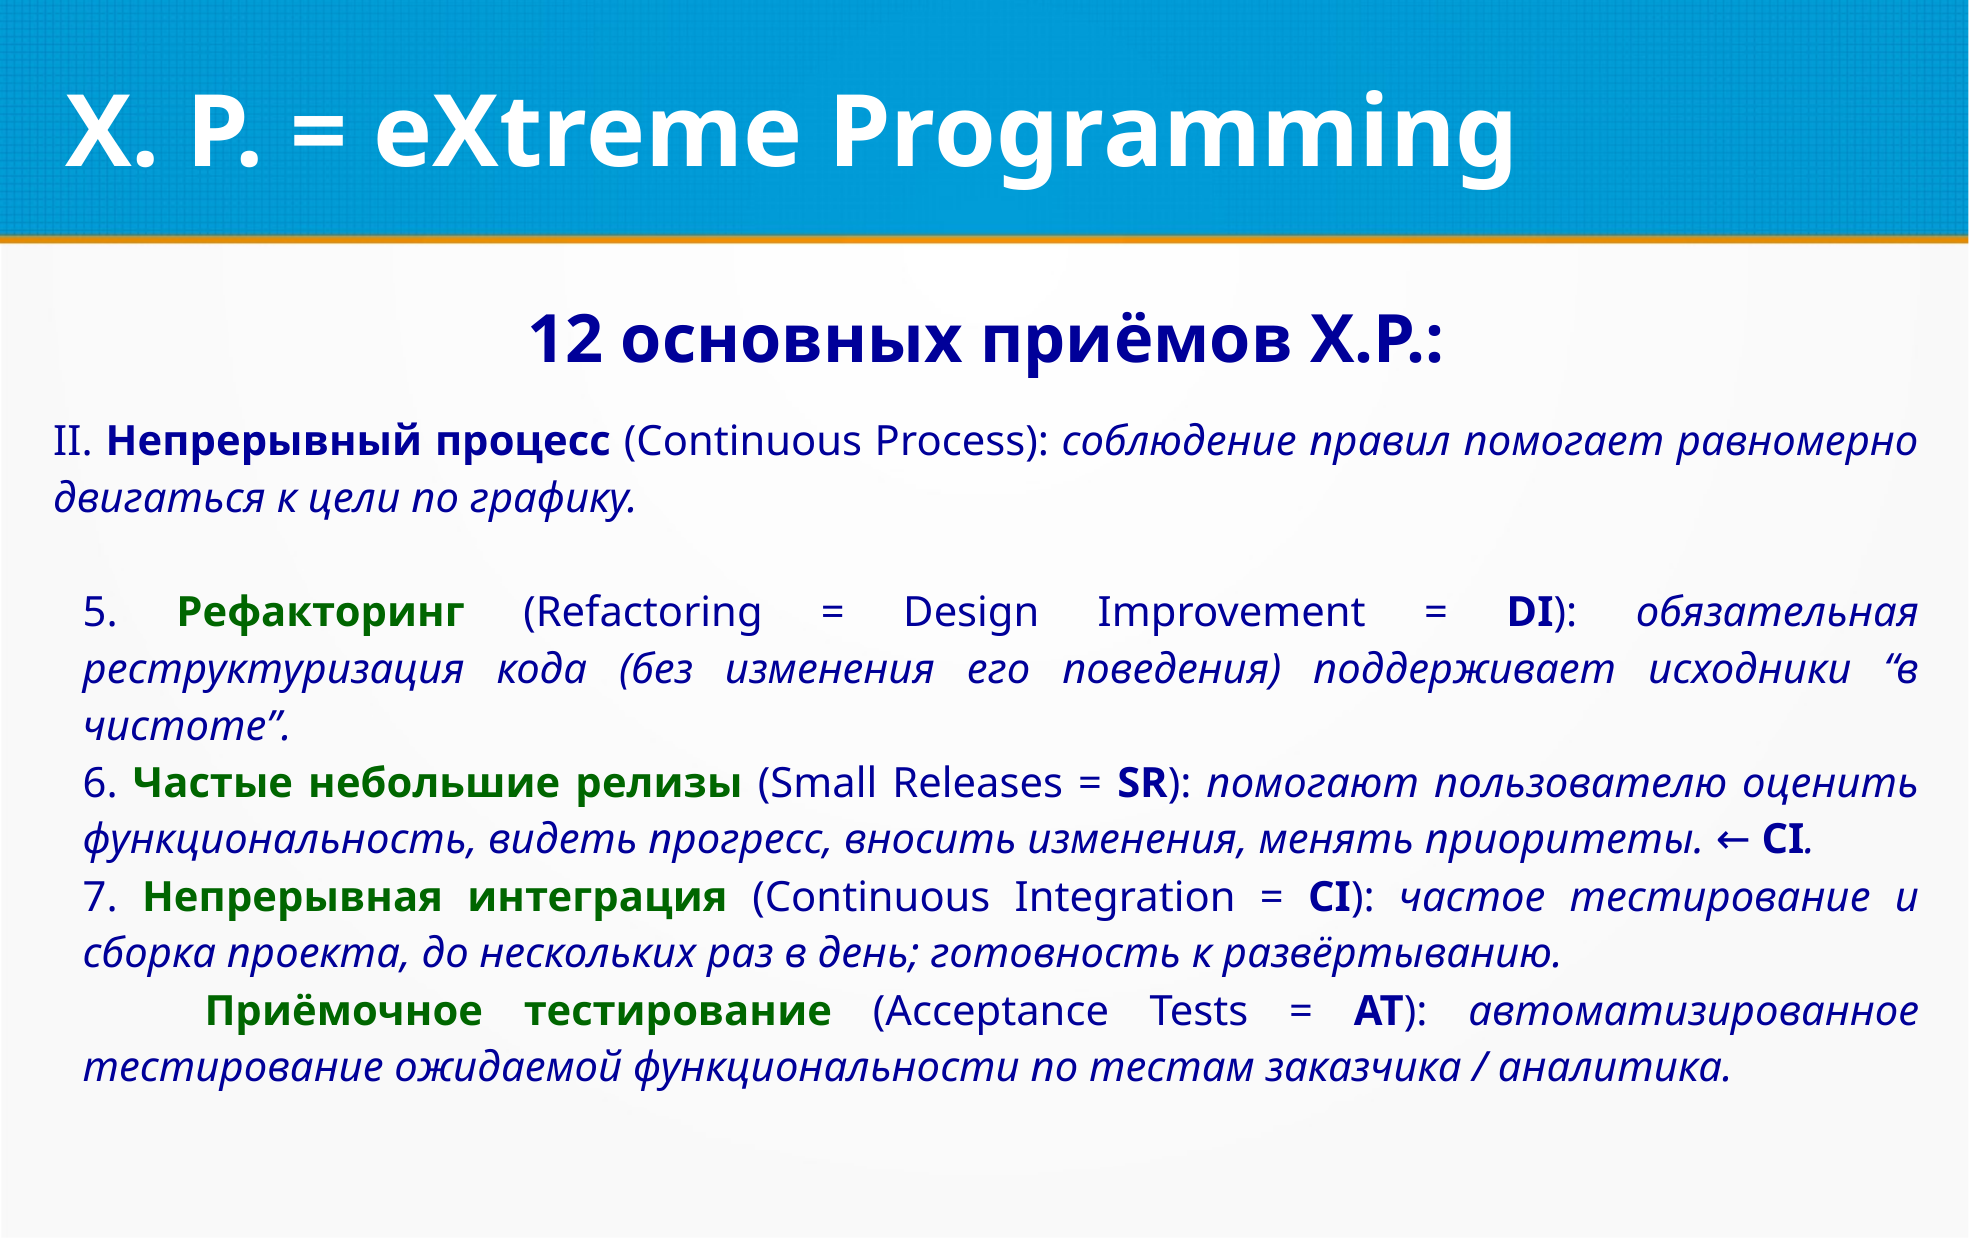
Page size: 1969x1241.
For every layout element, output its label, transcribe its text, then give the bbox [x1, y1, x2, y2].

text_box X. P. = eXtreme Programming [59, 55, 1902, 200]
picture [0, 233, 1969, 1241]
text_box 12 основных приёмов X.P.: II. Непрерывный процесс (Continuous Process): соблюдение правил помогает равномерно двигаться к цели по графику. 5. Рефакторинг (Refactoring = Design Improvement = DI): обязательная реструктуризация кода (без изменения его поведения) поддерживает исходники “в чистоте”. 6. Частые небольшие релизы (Small Releases = SR): помогают пользователю оценить функциональность, видеть прогресс, вносить изменения, менять приоритеты. ← CI. 7. Непрерывная интеграция (Continuous Integration = CI): частое тестирование и сборка проекта, до нескольких раз в день; готовность к развёртыванию. Приёмочное тестирование (Acceptance Tests = AT): автоматизированное тестирование ожидаемой функциональности по тестам заказчика / аналитика. [47, 248, 1926, 1195]
